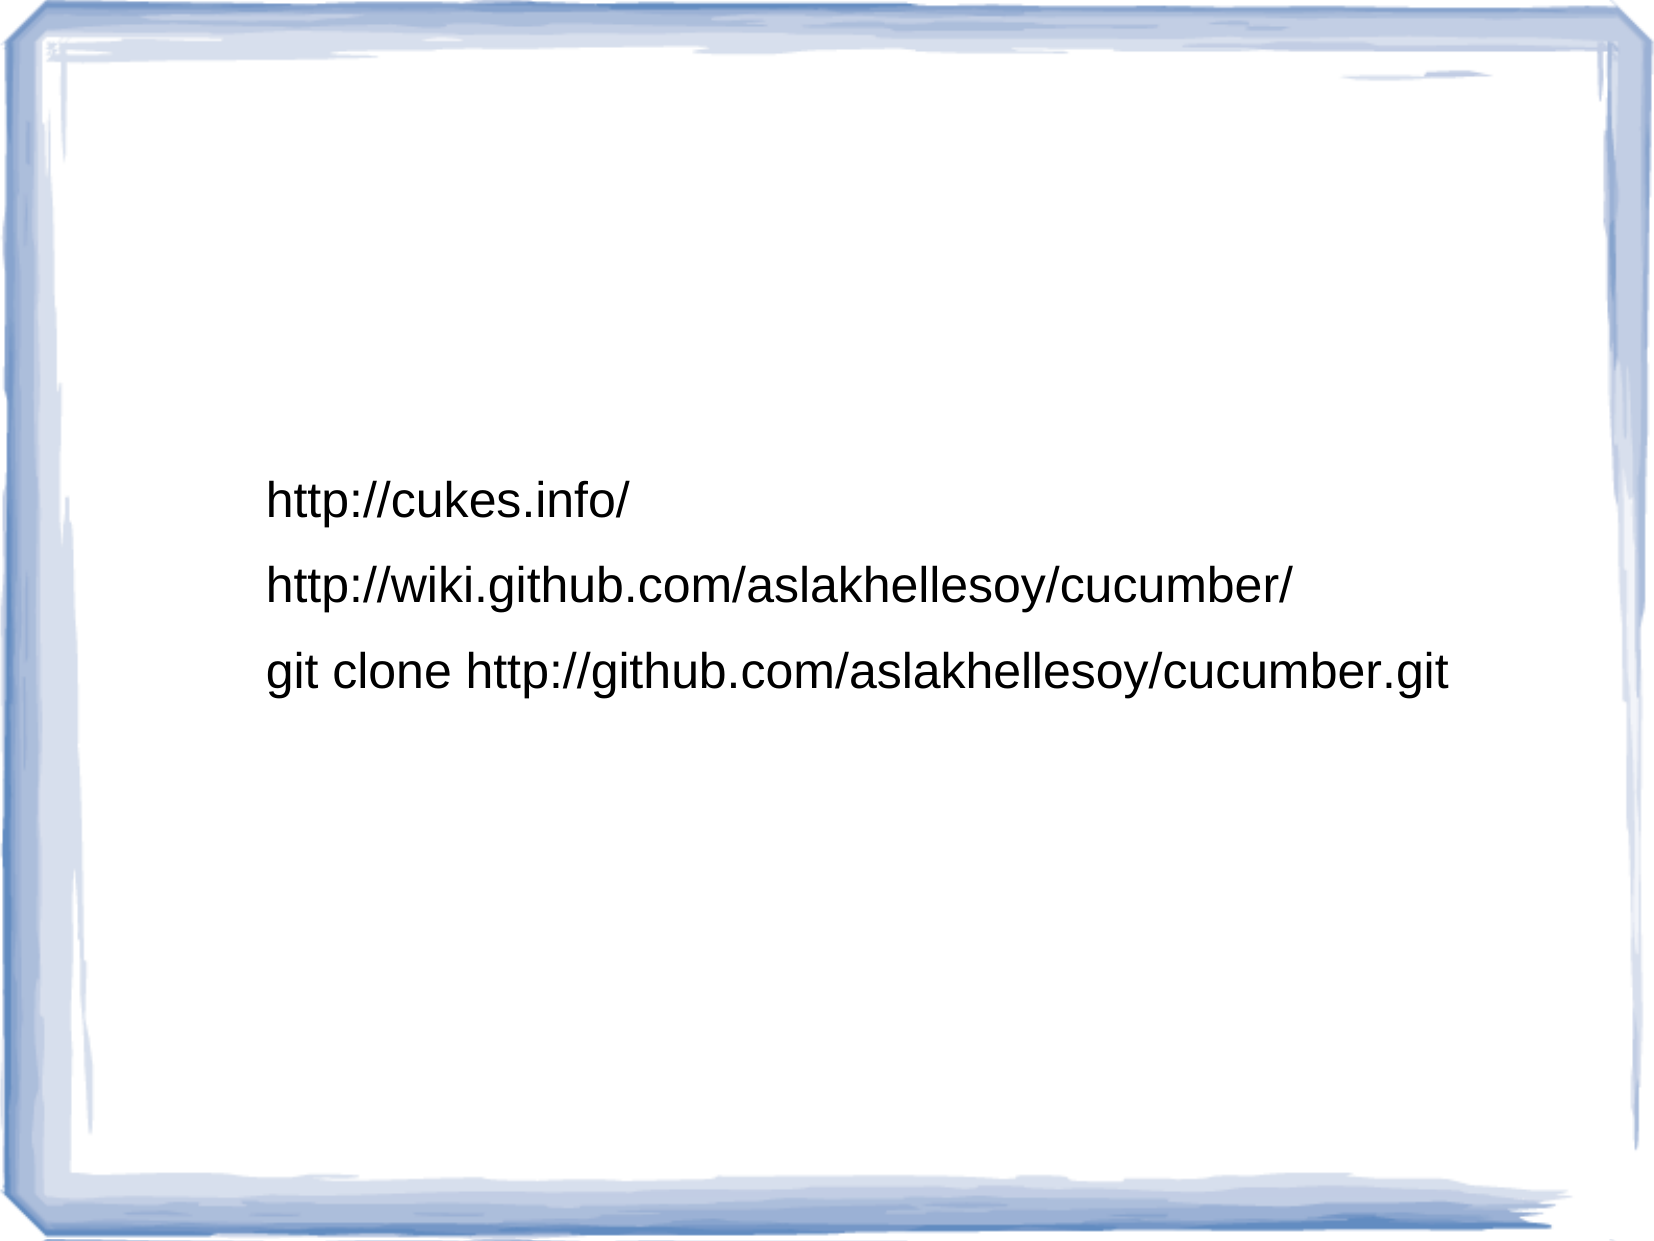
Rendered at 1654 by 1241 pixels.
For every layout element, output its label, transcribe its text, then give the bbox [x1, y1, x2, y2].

list http://cukes.info/ http://wiki.github.com/aslakhellesoy/cucumber/ git clone http://github.com/aslakhellesoy/cucumber.git [265, 472, 1477, 768]
picture [0, 0, 1654, 1241]
